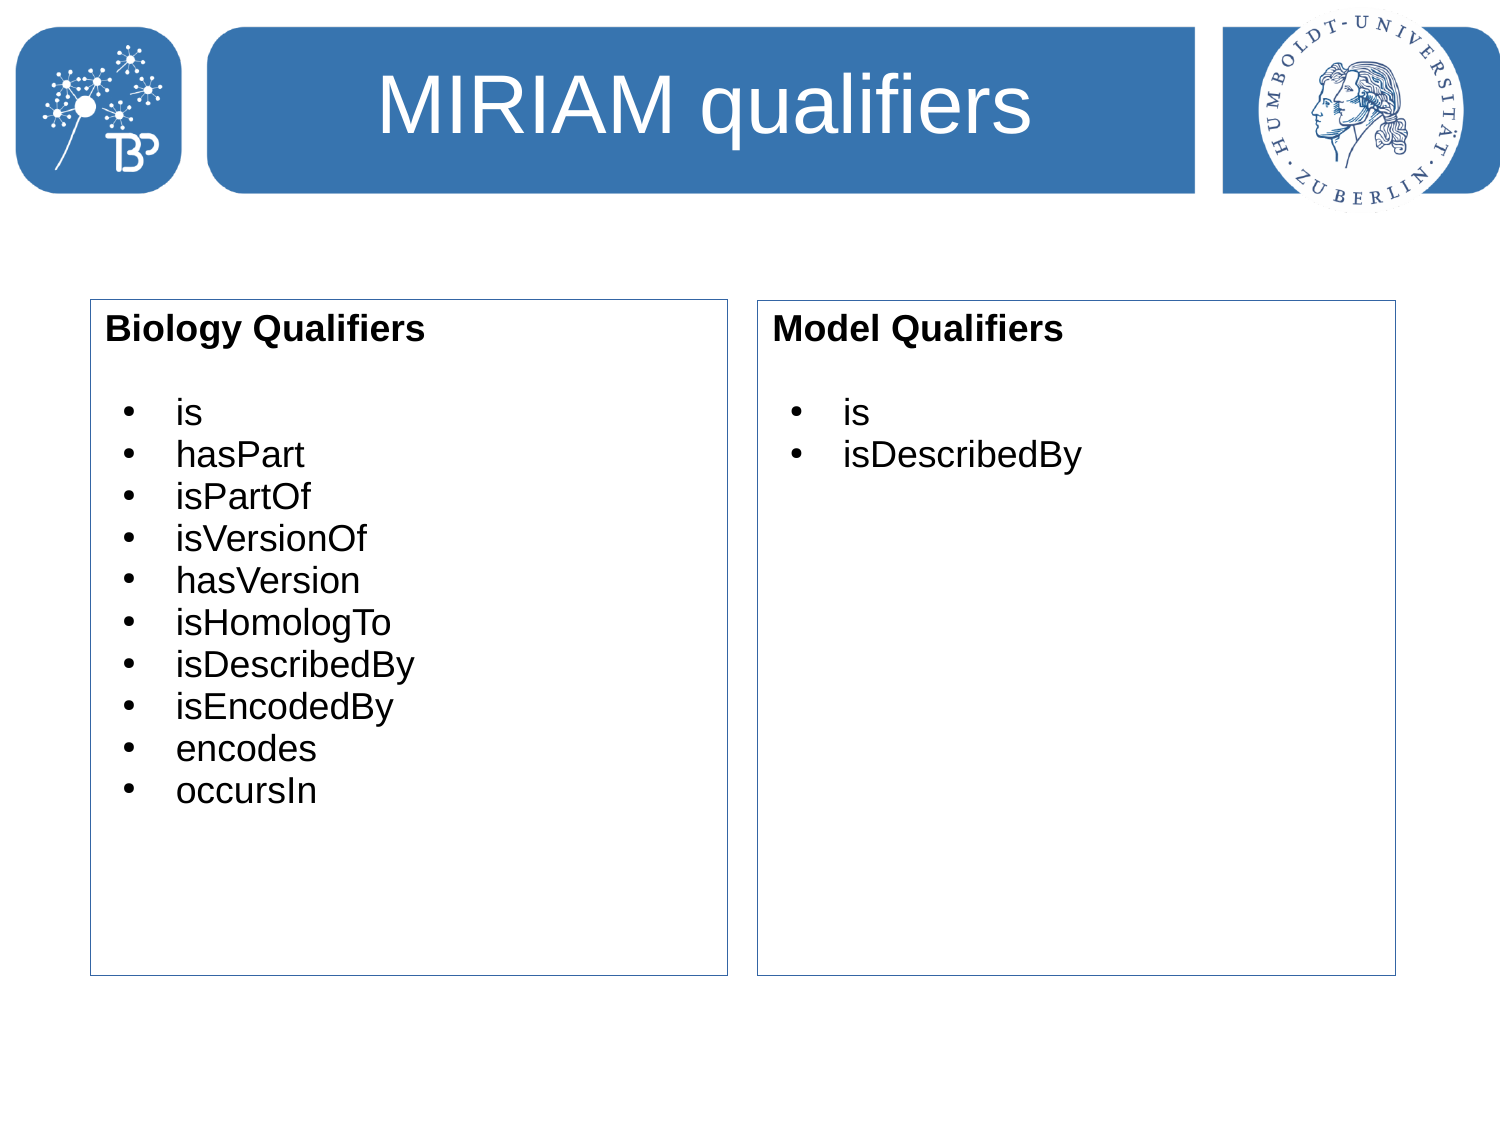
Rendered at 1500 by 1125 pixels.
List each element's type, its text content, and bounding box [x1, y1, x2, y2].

picture [15, 7, 1500, 213]
text_box Biology Qualifiers is hasPart isPartOf isVersionOf hasVersion isHomologTo isDescribedBy isEncodedBy encodes occursIn [90, 299, 728, 976]
text_box Model Qualifiers is isDescribedBy [757, 300, 1396, 976]
title MIRIAM qualifiers [240, 45, 1171, 165]
